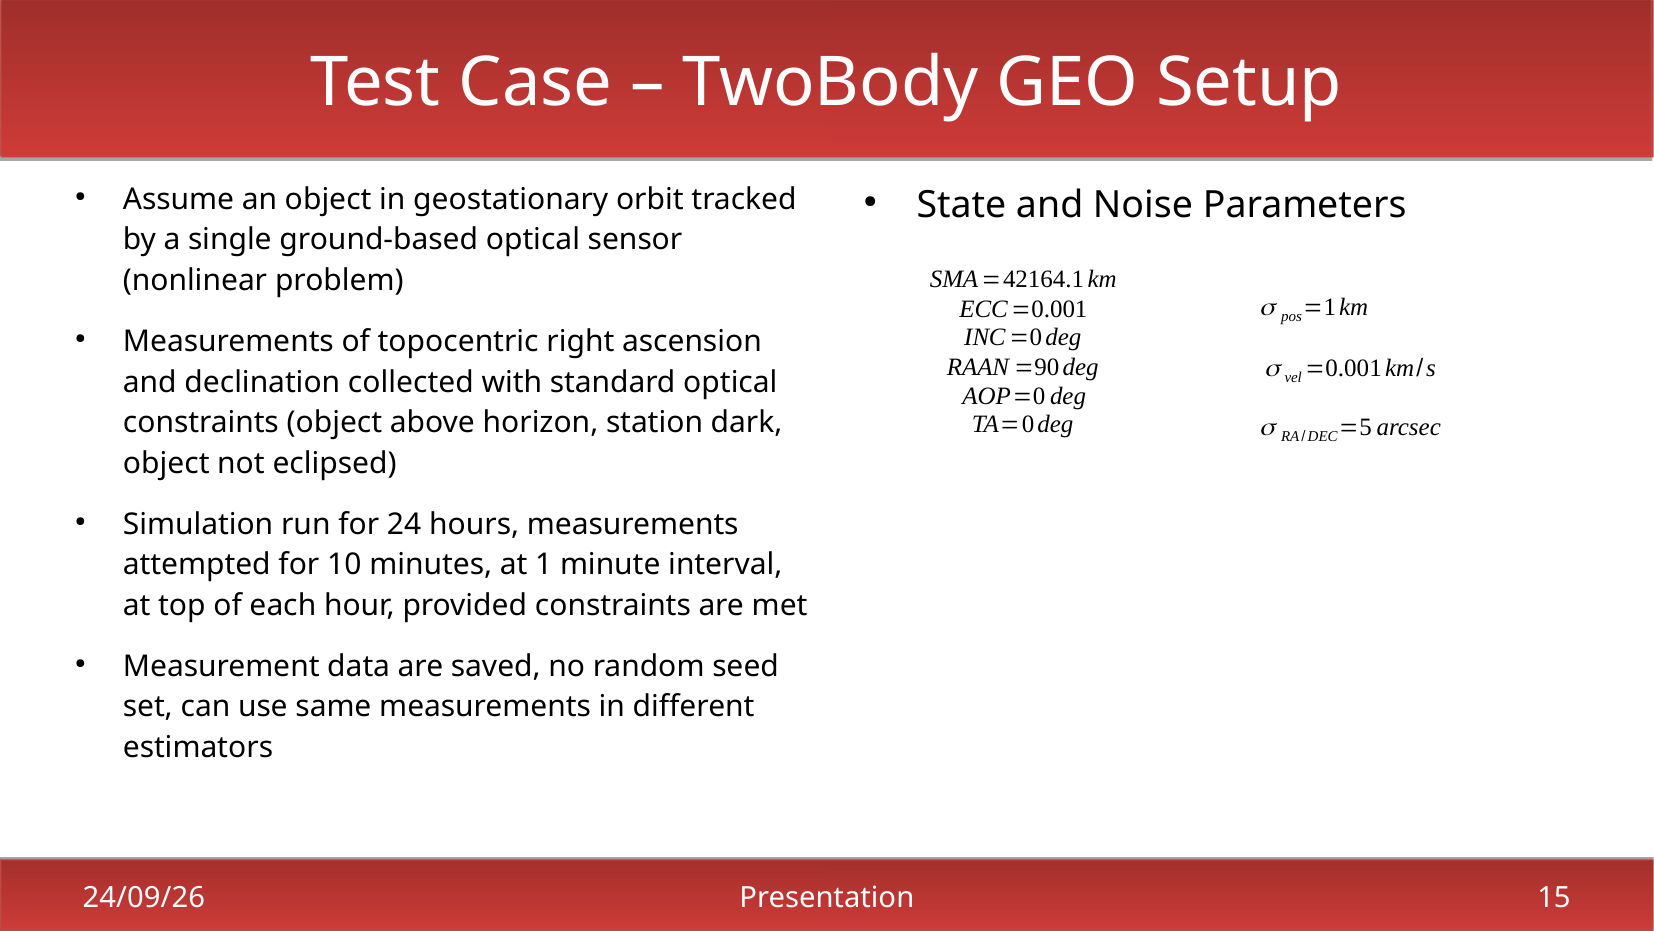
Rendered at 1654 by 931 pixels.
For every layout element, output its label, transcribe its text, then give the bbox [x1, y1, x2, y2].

picture [0, 857, 1654, 931]
list Assume an object in geostationary orbit tracked by a single ground-based optical sensor (nonlinear problem) Measurements of topocentric right ascension and declination collected with standard optical constraints (object above horizon, station dark, object not eclipsed) Simulation run for 24 hours, measurements attempted for 10 minutes, at 1 minute interval, at top of each hour, provided constraints are met Measurement data are saved, no random seed set, can use same measurements in different estimators [59, 177, 809, 792]
picture [0, 0, 1654, 161]
chart [1252, 413, 1447, 470]
chart [923, 265, 1123, 439]
chart [1257, 354, 1443, 386]
list State and Noise Parameters [845, 177, 1596, 792]
title Test Case – TwoBody GEO Setup [59, 23, 1595, 133]
chart [1252, 293, 1375, 325]
